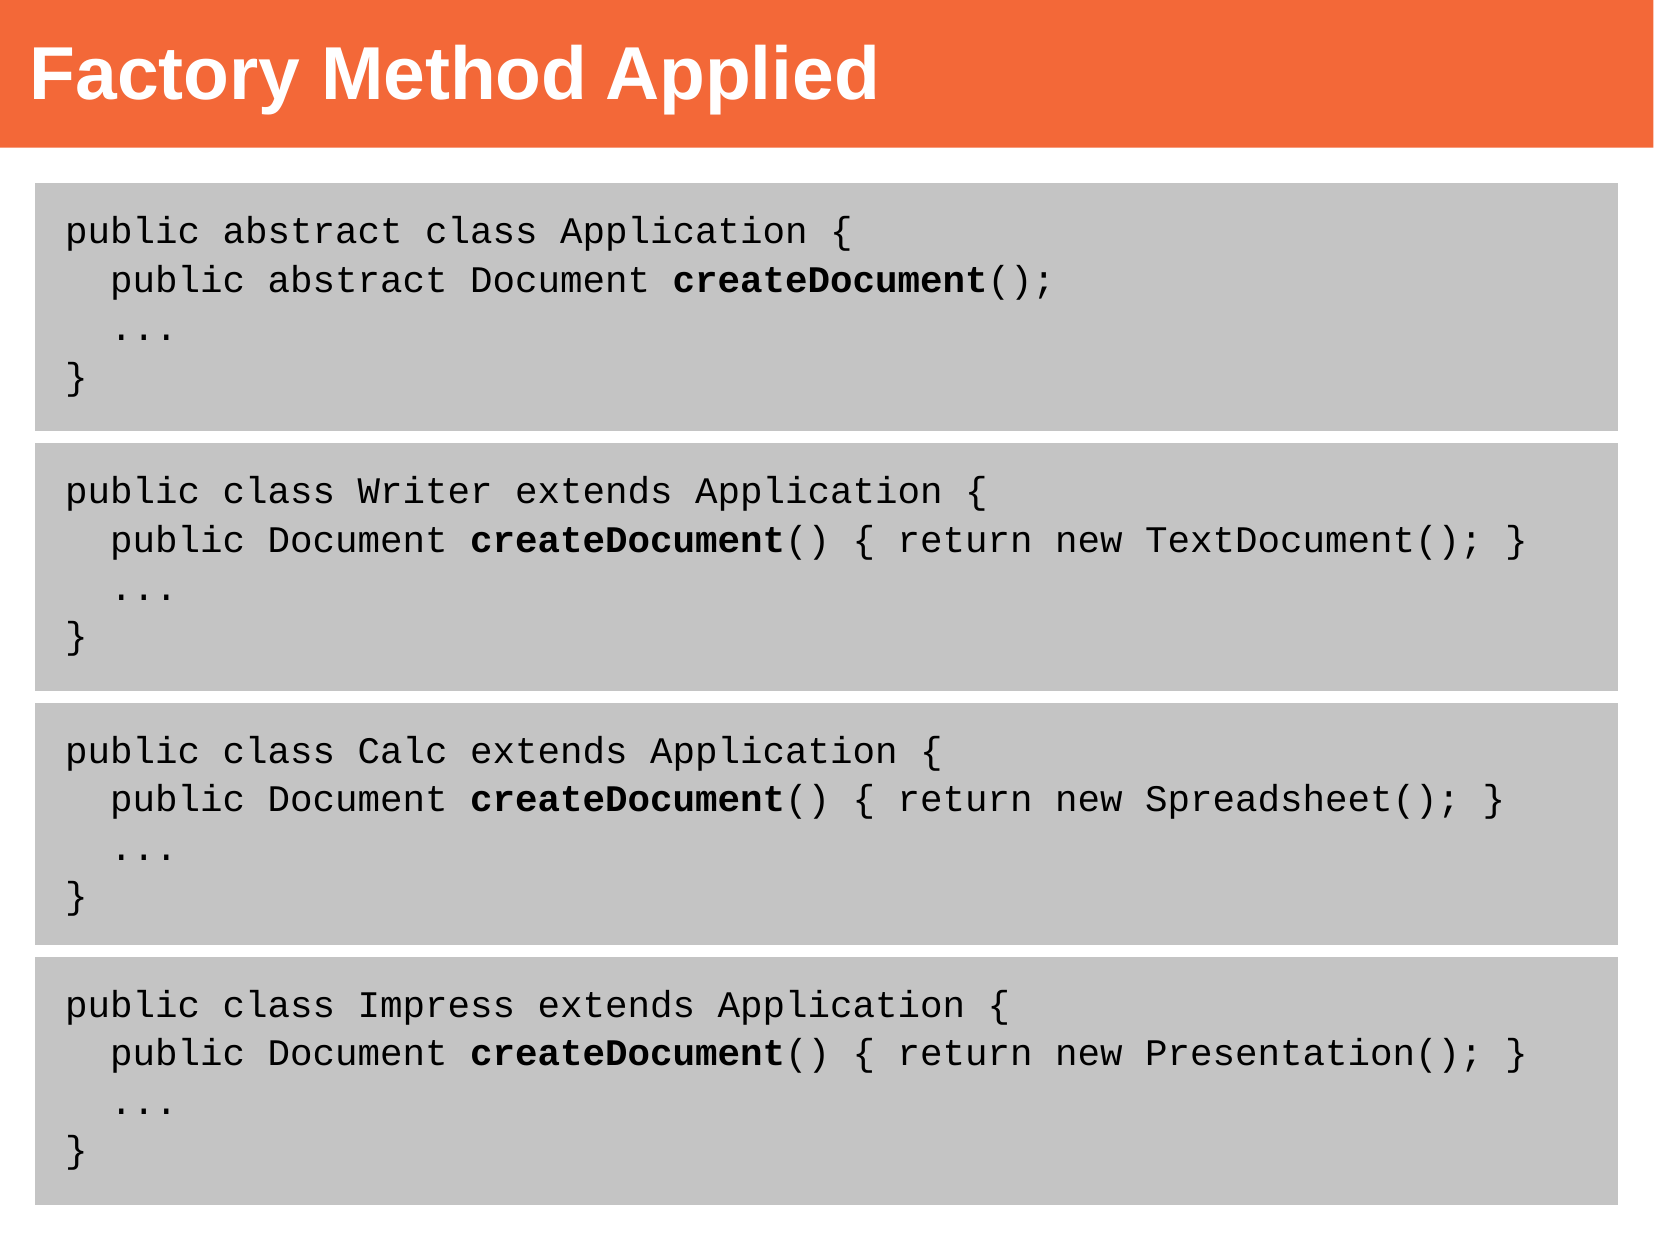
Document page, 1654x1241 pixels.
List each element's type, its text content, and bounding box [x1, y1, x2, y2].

title Factory Method Applied [0, 0, 1654, 148]
list public class Writer extends Application { public Document createDocument() { return new TextDocument(); } ... } [29, 437, 1625, 691]
list public abstract class Application { public abstract Document createDocument(); ... } [29, 177, 1625, 431]
list public class Calc extends Application { public Document createDocument() { return new Spreadsheet(); } ... } [29, 696, 1625, 945]
list public class Impress extends Application { public Document createDocument() { return new Presentation(); } ... } [29, 950, 1625, 1211]
